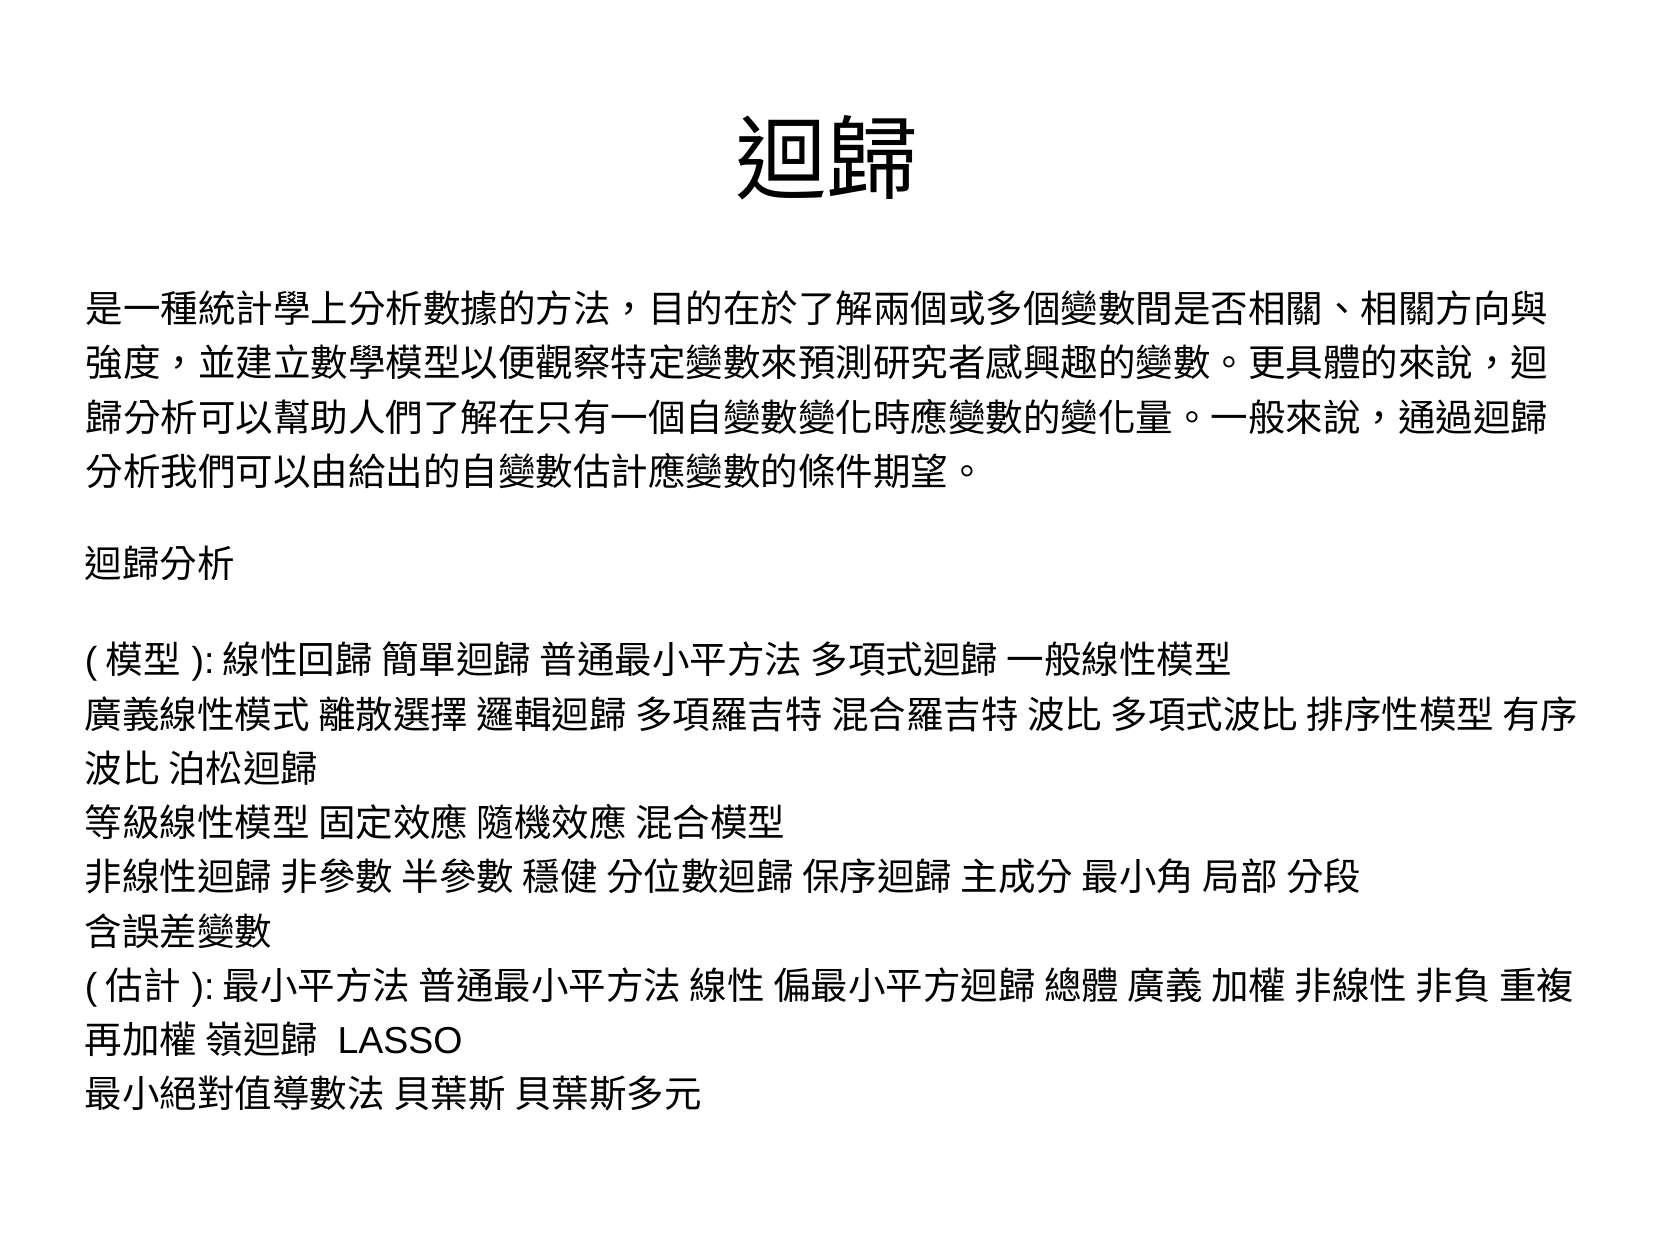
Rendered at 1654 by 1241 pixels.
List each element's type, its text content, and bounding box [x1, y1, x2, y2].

text_box 是一種統計學上分析數據的方法，目的在於了解兩個或多個變數間是否相關、相關方向與強度，並建立數學模型以便觀察特定變數來預測研究者感興趣的變數。更具體的來說，迴歸分析可以幫助人們了解在只有一個自變數變化時應變數的變化量。一般來說，通過迴歸分析我們可以由給出的自變數估計應變數的條件期望。 [70, 271, 1574, 526]
text_box 迴歸分析 (模型):線性回歸 簡單迴歸 普通最小平方法 多項式迴歸 一般線性模型 廣義線性模式 離散選擇 邏輯迴歸 多項羅吉特 混合羅吉特 波比 多項式波比 排序性模型 有序波比 泊松迴歸 等級線性模型 固定效應 隨機效應 混合模型 非線性迴歸 非參數 半參數 穩健 分位數迴歸 保序迴歸 主成分 最小角 局部 分段 含誤差變數 (估計):最小平方法 普通最小平方法 線性 偏最小平方迴歸 總體 廣義 加權 非線性 非負 重複再加權 嶺迴歸 LASSO 最小絕對值導數法 貝葉斯 貝葉斯多元 [70, 526, 1607, 1229]
title 迴歸 [82, 49, 1571, 257]
